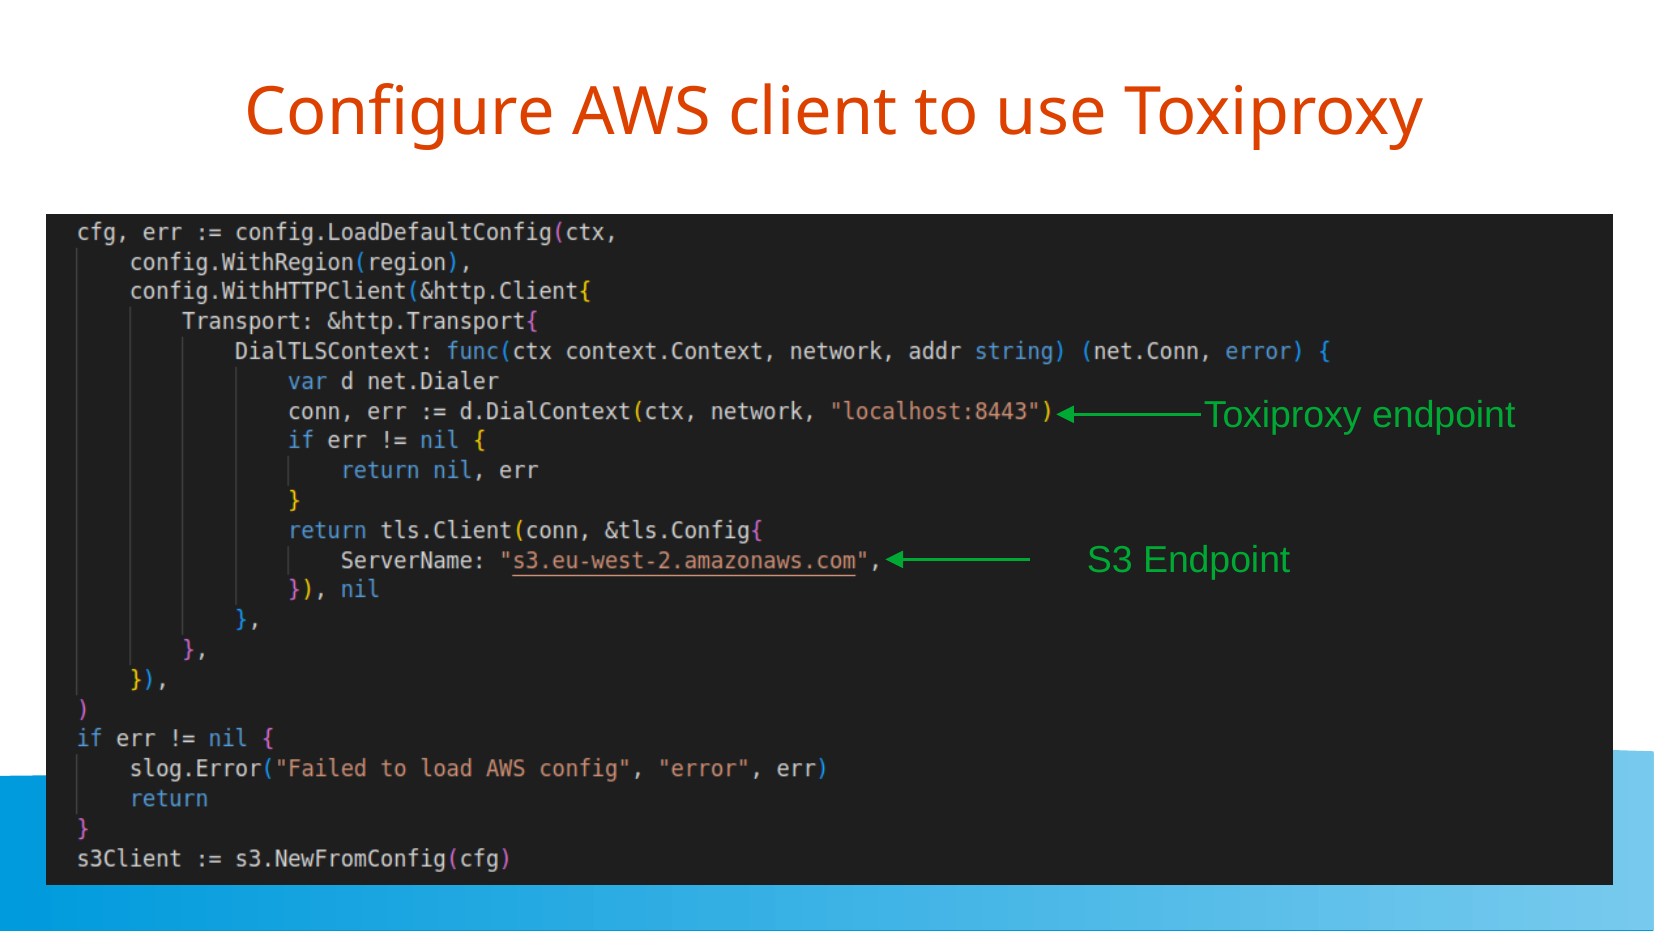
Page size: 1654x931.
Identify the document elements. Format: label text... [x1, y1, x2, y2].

picture [46, 214, 1613, 885]
title Configure AWS client to use Toxiproxy [96, 64, 1573, 243]
